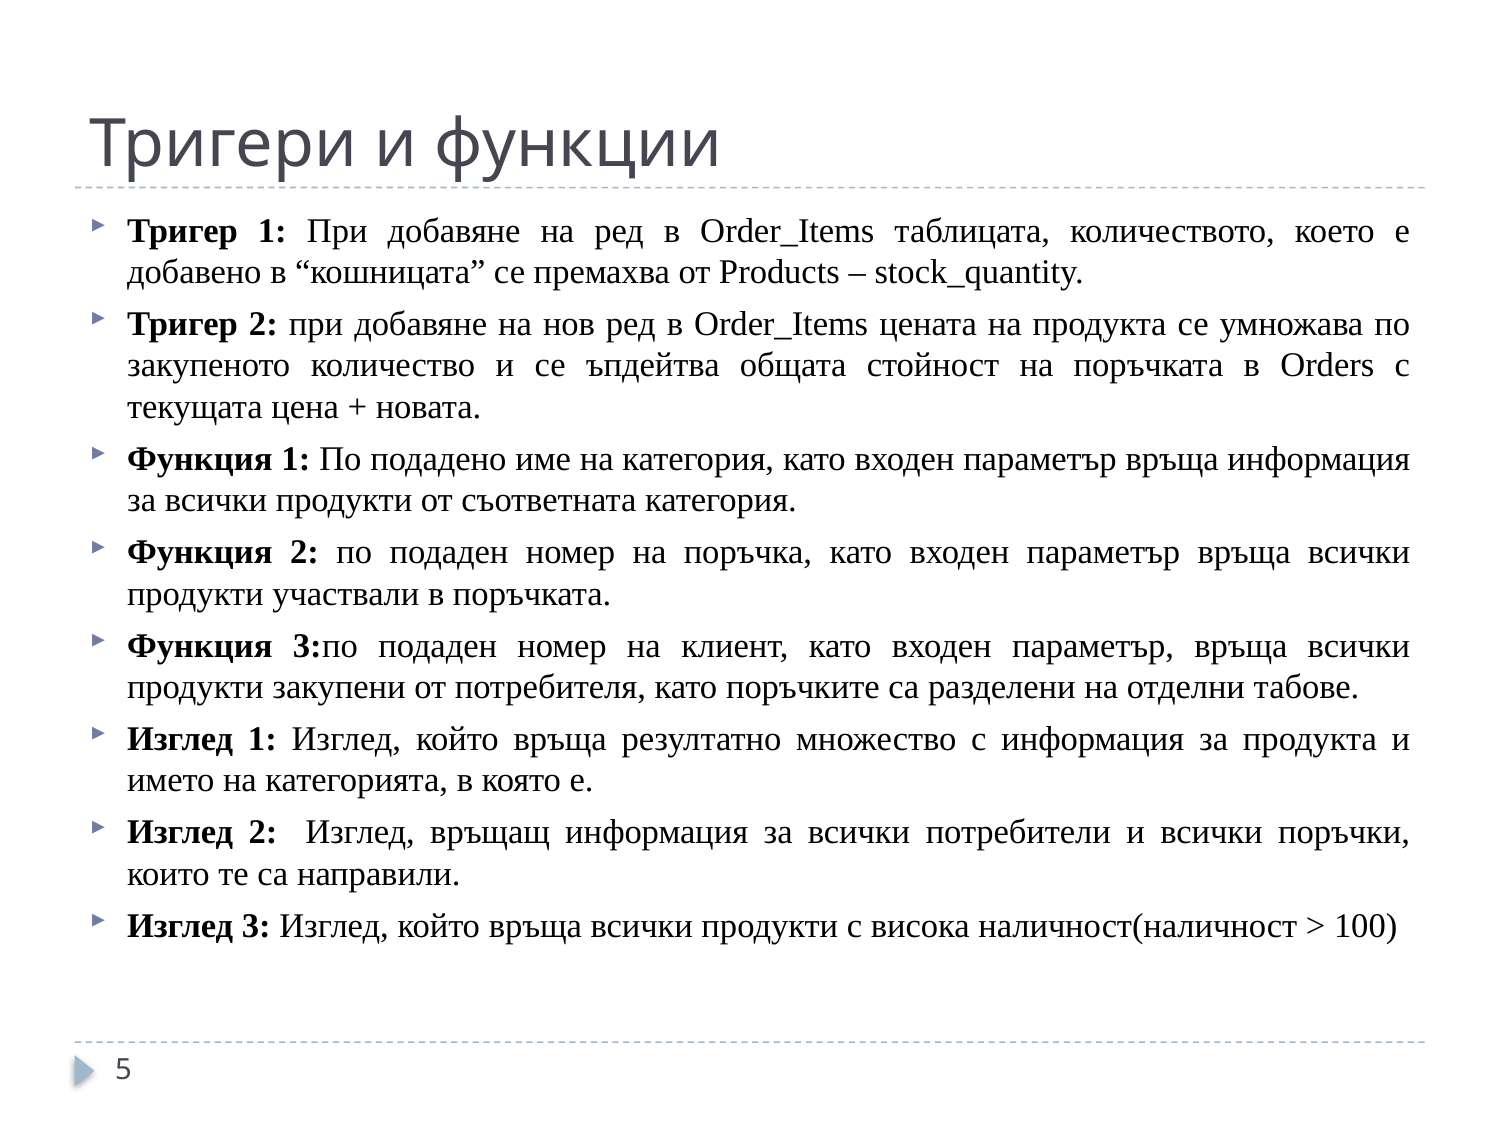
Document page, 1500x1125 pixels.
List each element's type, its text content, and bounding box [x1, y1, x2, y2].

list Тригер 1: При добавяне на ред в Order_Items таблицата, количеството, което е добавено в “кошницата” се премахва от Products – stock_quantity. Тригер 2: при добавяне на нов ред в Order_Items цената на продукта се умножава по закупеното количество и се ъпдейтва общата стойност на поръчката в Orders с текущата цена + новата. Функция 1: По подадено име на категория, като входен параметър връща информация за всички продукти от съответната категория. Функция 2: по подаден номер на поръчка, като входен параметър връща всички продукти участвали в поръчката. Функция 3:по подаден номер на клиент, като входен параметър, връща всички продукти закупени от потребителя, като поръчките са разделени на отделни табове. Изглед 1: Изглед, който връща резултатно множество с информация за продукта и името на категорията, в която е. Изглед 2: Изглед, връщащ информация за всички потребители и всички поръчки, които те са направили. Изглед 3: Изглед, който връща всички продукти с висока наличност(наличност > 100) [75, 200, 1425, 1010]
title Тригери и функции [75, 24, 1425, 188]
